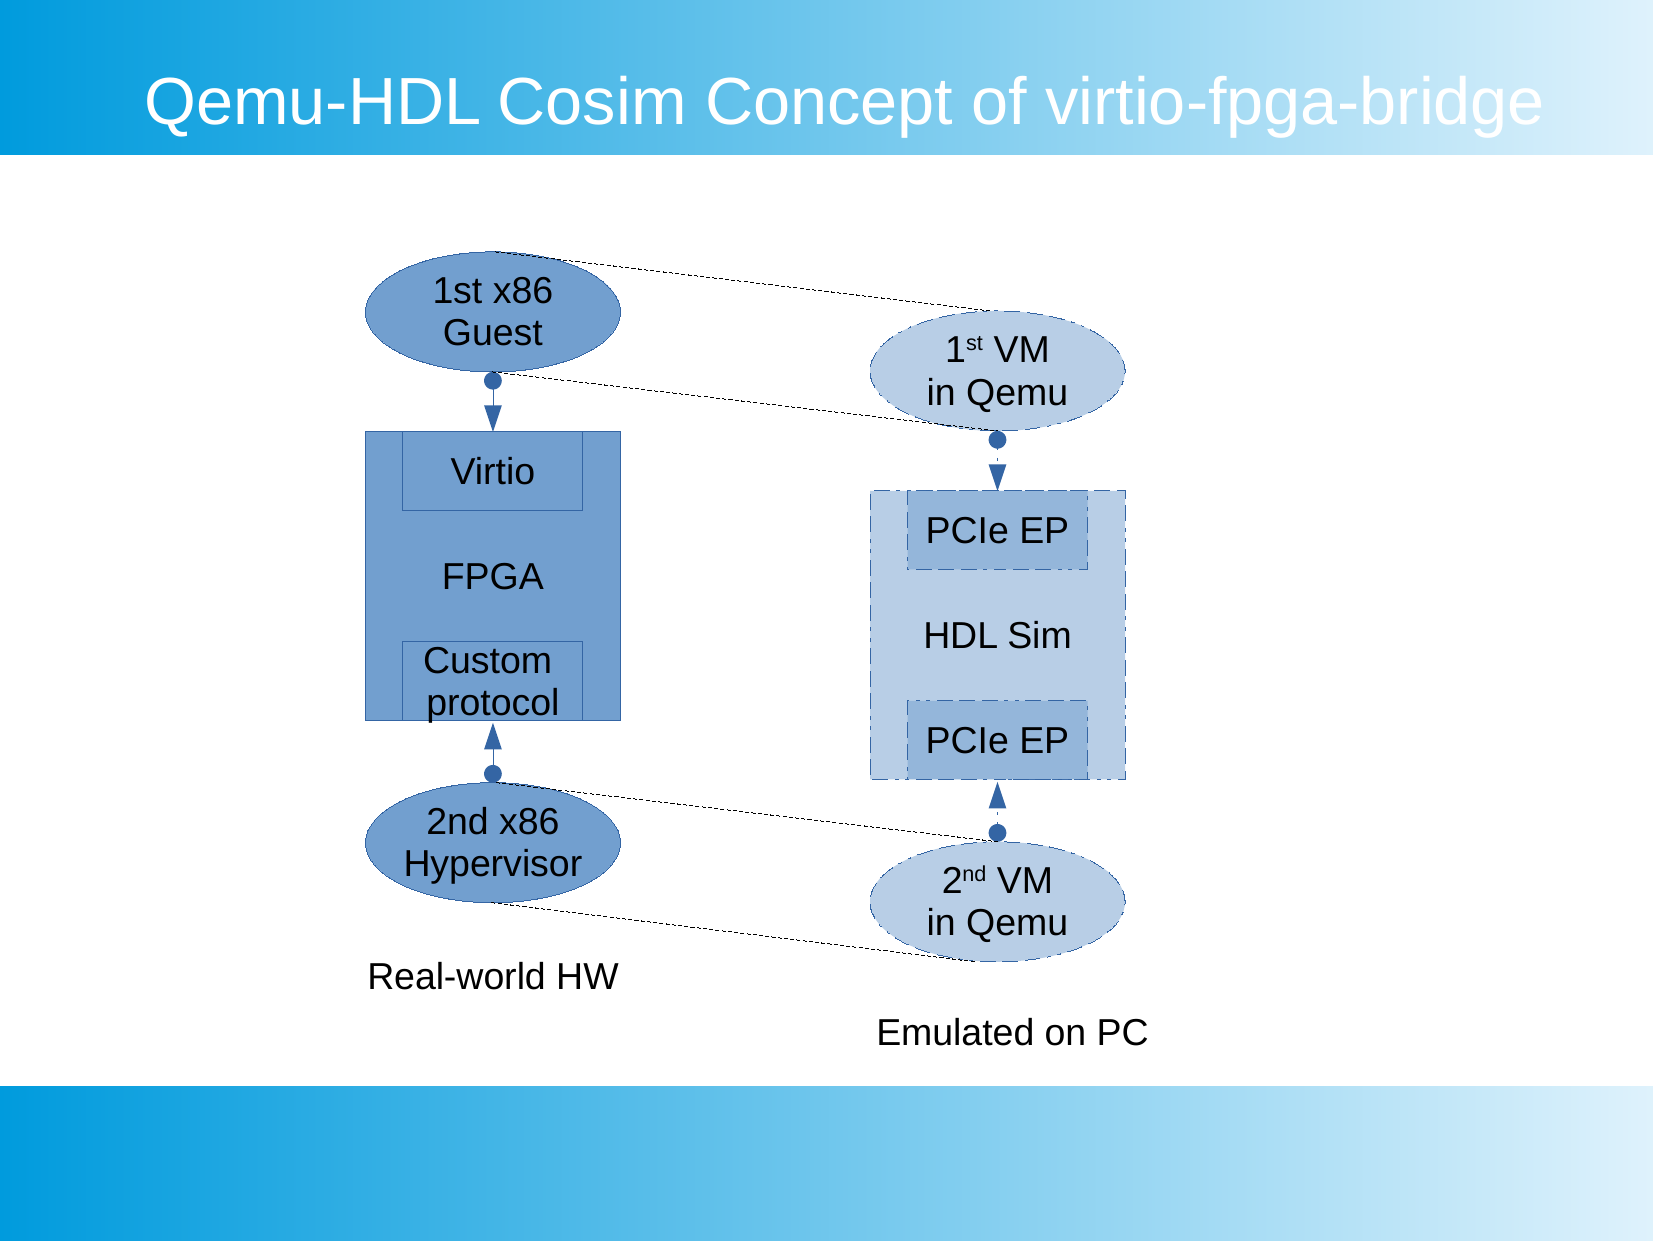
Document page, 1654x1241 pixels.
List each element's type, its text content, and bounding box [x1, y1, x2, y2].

text_box HDL Sim [870, 490, 1126, 780]
title Qemu-HDL Cosim Concept of virtio-fpga-bridge [82, 49, 1571, 155]
text_box PCIe EP [907, 490, 1088, 570]
text_box FPGA [365, 431, 621, 721]
text_box 1st VM in Qemu [870, 310, 1126, 431]
text_box 1st x86 Guest [365, 251, 621, 372]
text_box 2nd VM in Qemu [870, 841, 1126, 962]
text_box Custom protocol [402, 641, 583, 721]
text_box Real-world HW [350, 948, 636, 1021]
text_box PCIe EP [907, 700, 1088, 780]
text_box Emulated on PC [855, 1004, 1171, 1104]
text_box Virtio [402, 431, 583, 511]
text_box 2nd x86 Hypervisor [365, 782, 621, 903]
